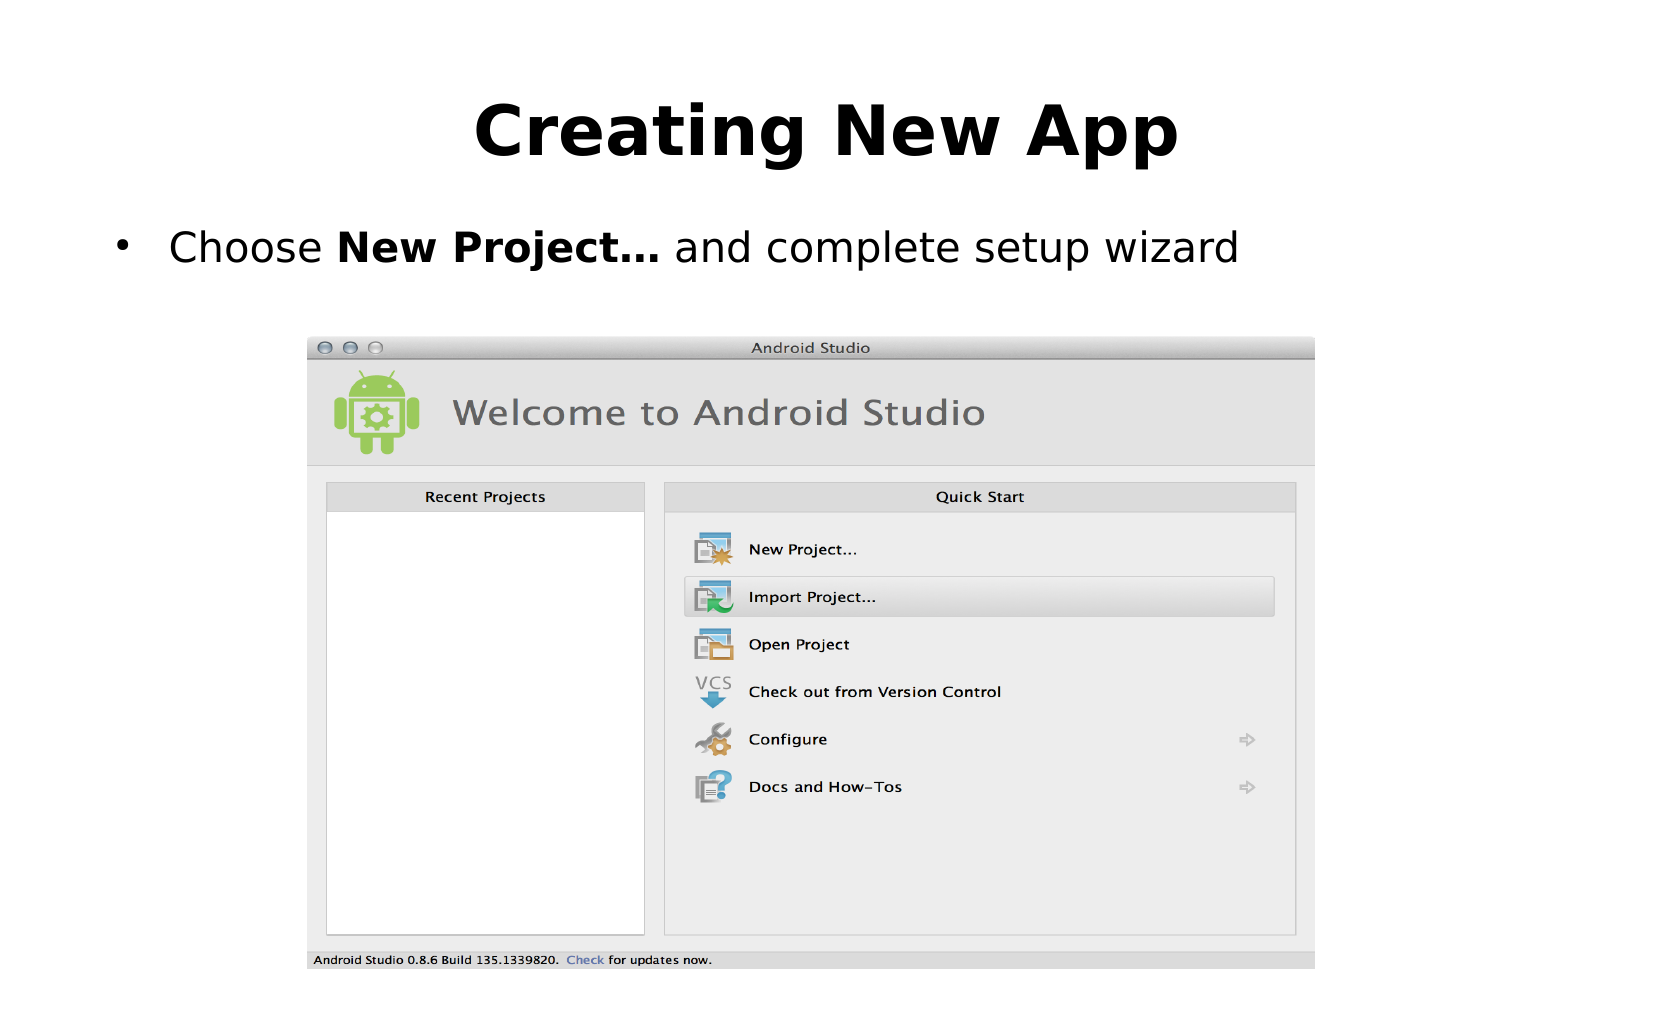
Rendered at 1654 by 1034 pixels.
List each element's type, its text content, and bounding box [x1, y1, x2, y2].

title Creating New App [82, 41, 1571, 213]
picture [307, 336, 1315, 969]
list Choose New Project… and complete setup wizard [82, 213, 1571, 315]
